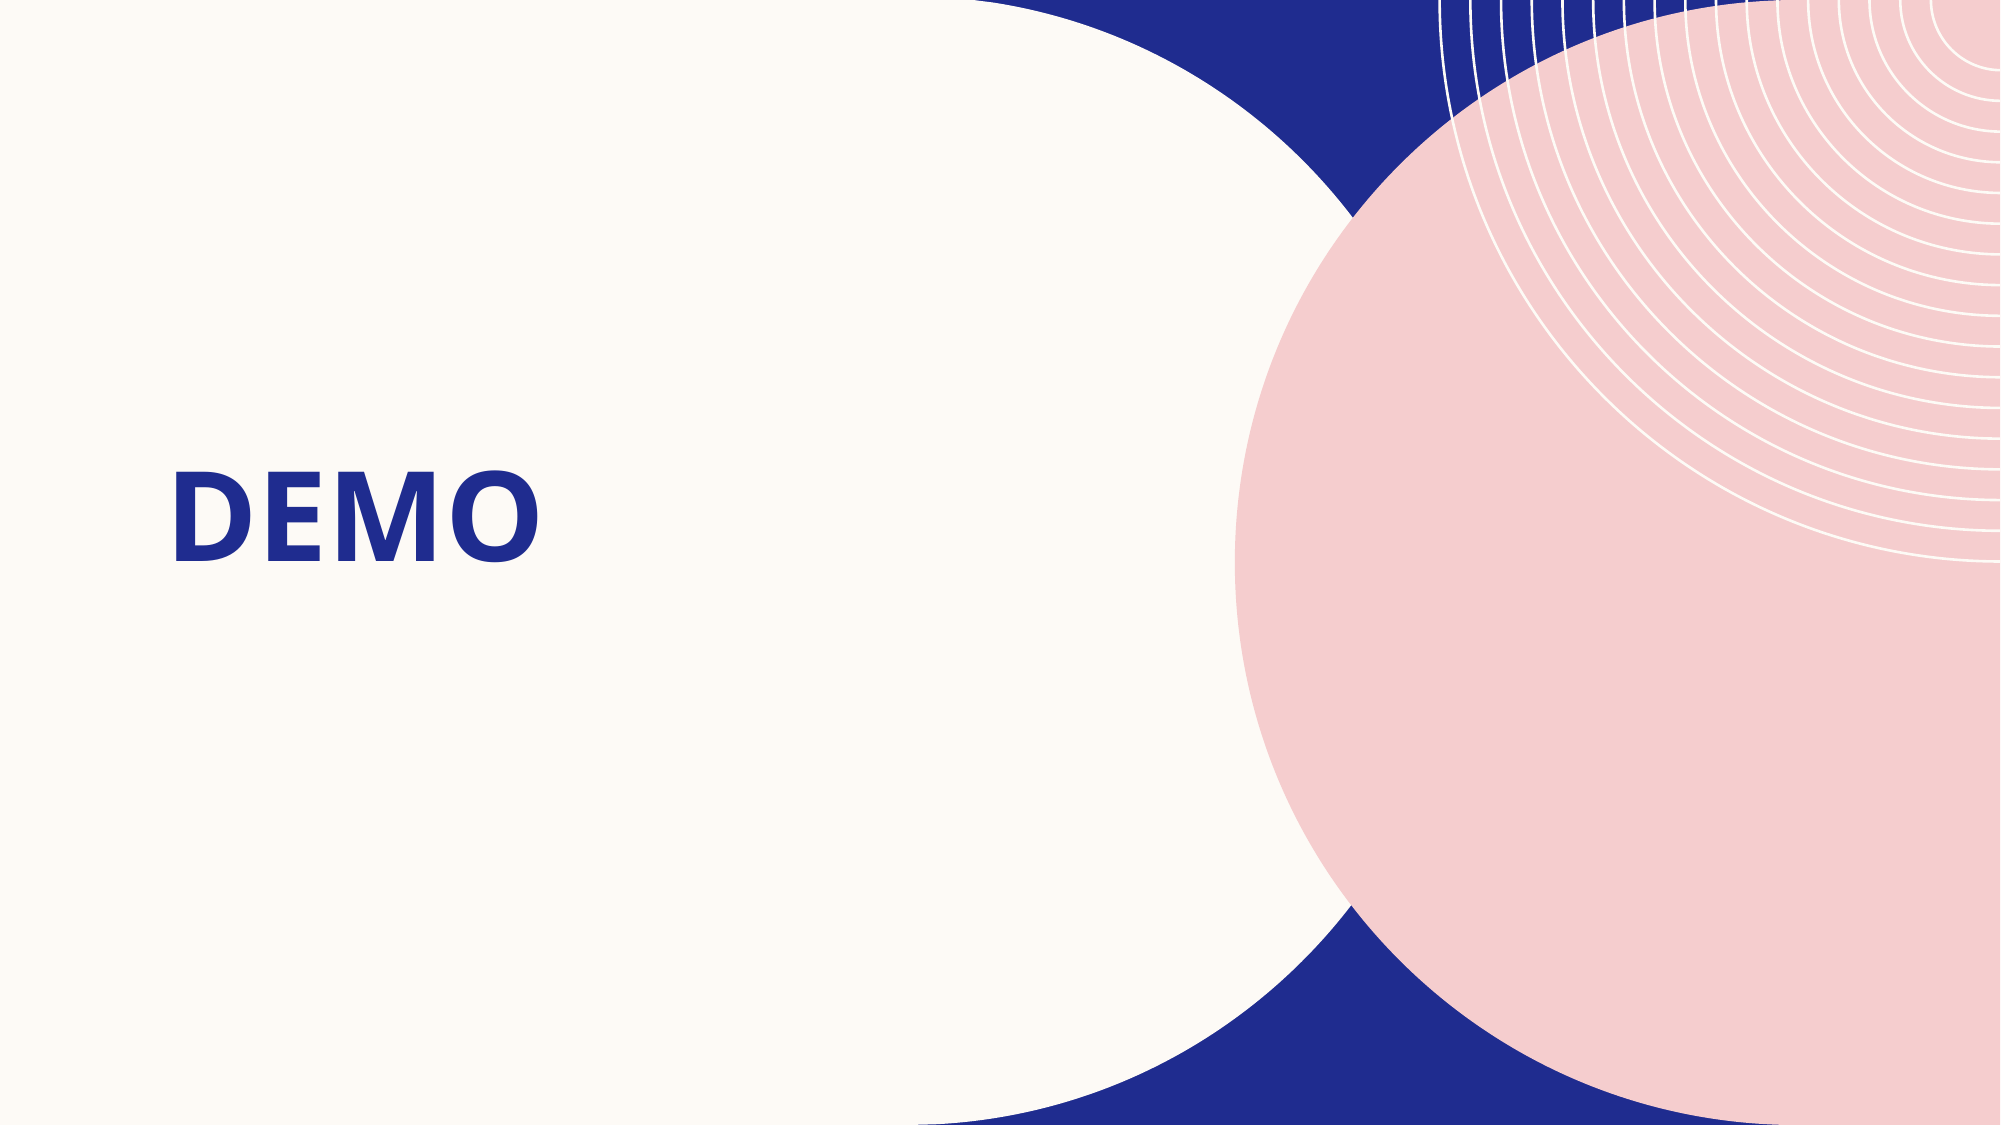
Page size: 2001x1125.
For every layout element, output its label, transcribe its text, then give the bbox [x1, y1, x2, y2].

title DEMO [150, 139, 1088, 587]
